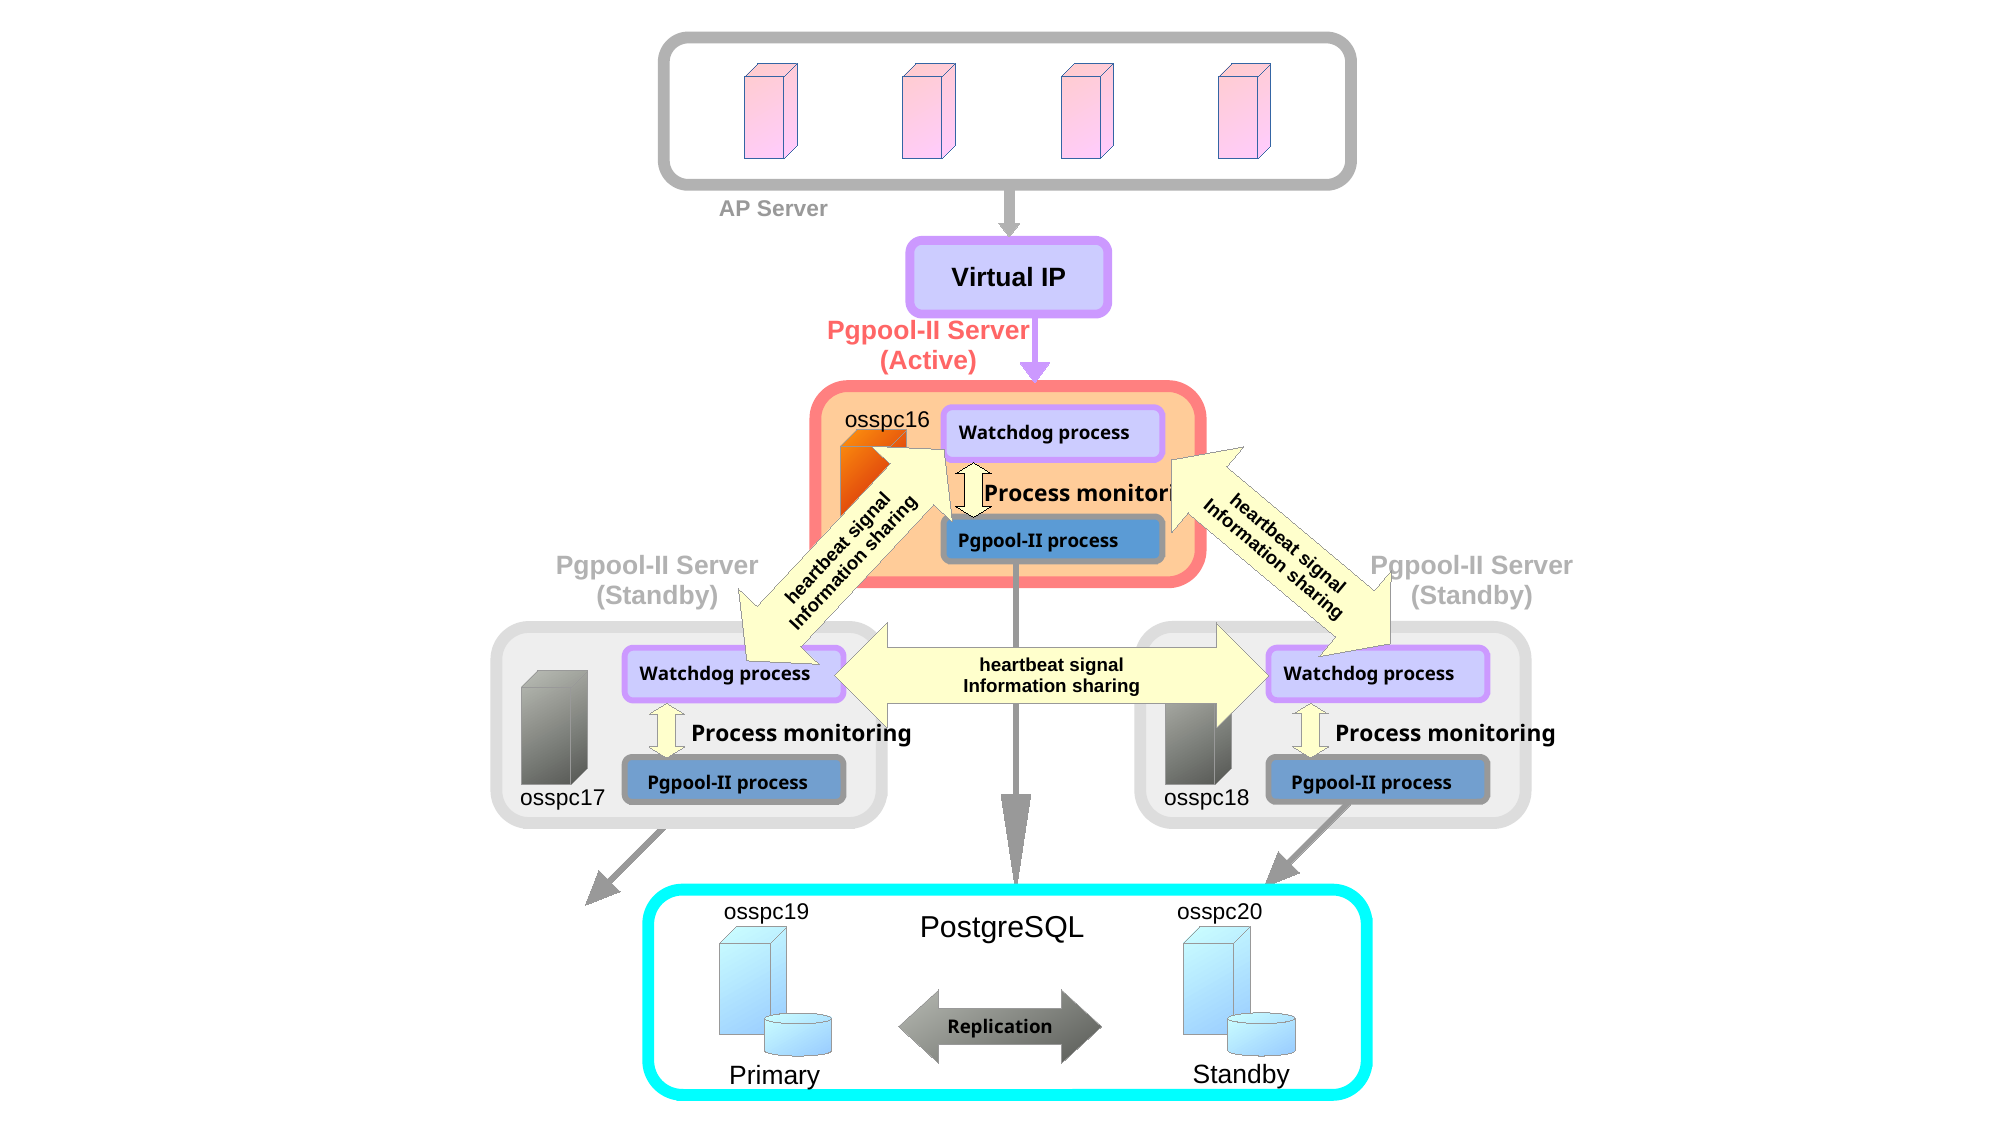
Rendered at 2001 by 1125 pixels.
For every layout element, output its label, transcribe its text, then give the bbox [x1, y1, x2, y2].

text_box heartbeat signal Information sharing [834, 622, 1269, 728]
text_box Pgpool-II Server (Standby) [541, 544, 774, 619]
text_box Pgpool-II Server (Active) [813, 309, 1046, 385]
text_box [998, 183, 1020, 237]
text_box Pgpool-II process [1277, 762, 1447, 802]
text_box heartbeat signal Information sharing [738, 446, 953, 665]
text_box AP Server [705, 189, 925, 233]
text_box [1001, 704, 1031, 883]
text_box Pgpool-II Server (Standby) [1355, 544, 1588, 619]
text_box Process monitoring [1321, 710, 1535, 754]
text_box osspc19 [710, 892, 823, 933]
text_box Watchdog process [945, 413, 1119, 452]
text_box [902, 63, 956, 159]
text_box [1020, 314, 1050, 383]
text_box Standby [1179, 1053, 1305, 1098]
text_box [1142, 626, 1216, 647]
text_box Watchdog process [626, 653, 800, 692]
text_box Pgpool-II process [944, 520, 1114, 560]
text_box PostgreSQL [906, 896, 1178, 969]
text_box Pgpool-II process [633, 762, 803, 802]
text_box [744, 63, 798, 159]
text_box [496, 626, 882, 906]
text_box [719, 933, 832, 1053]
text_box osspc20 [1163, 892, 1277, 933]
text_box Watchdog process [1270, 653, 1444, 692]
text_box Process monitoring [970, 470, 1171, 514]
text_box Replication [898, 989, 1102, 1064]
text_box osspc16 [831, 400, 946, 440]
text_box [1140, 626, 1526, 883]
text_box [815, 386, 1201, 647]
text_box Primary [715, 1053, 835, 1098]
text_box Virtual IP [909, 240, 1108, 315]
text_box [1061, 63, 1114, 159]
text_box osspc17 [506, 778, 620, 819]
text_box [1183, 926, 1296, 1053]
text_box osspc18 [1150, 778, 1264, 819]
text_box [1218, 63, 1271, 159]
text_box Process monitoring [677, 710, 891, 755]
text_box heartbeat signal Information sharing [1171, 446, 1392, 657]
